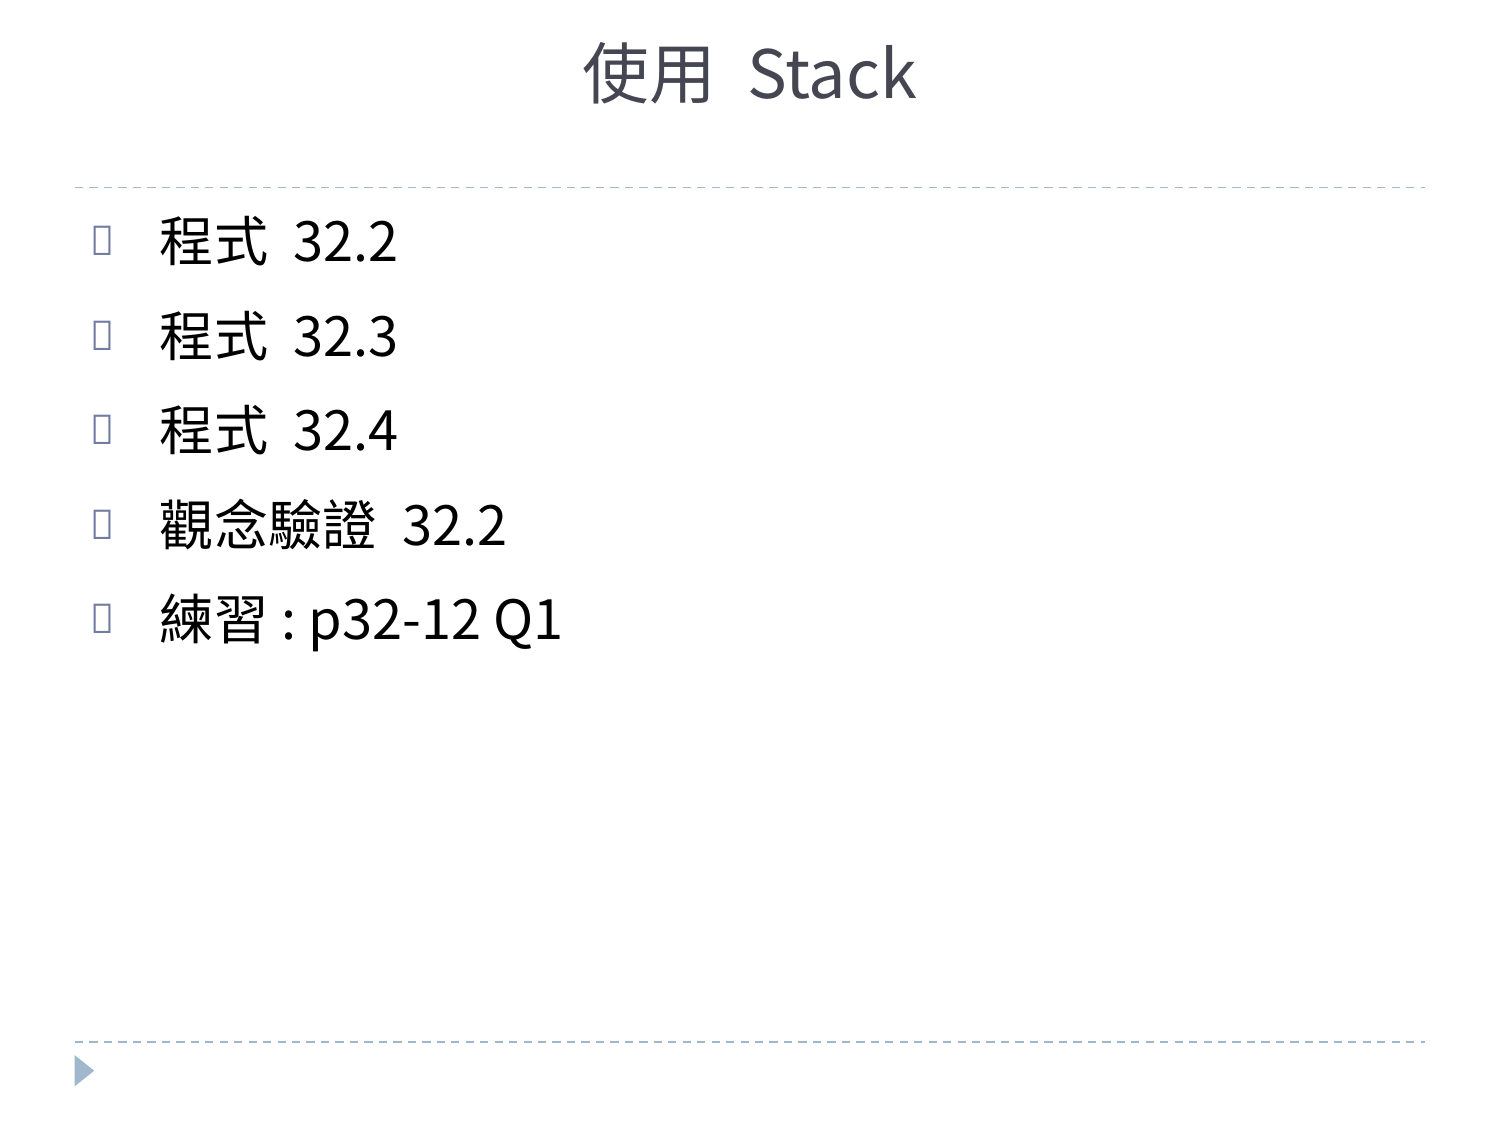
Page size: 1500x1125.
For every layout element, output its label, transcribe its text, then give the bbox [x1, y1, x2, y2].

title 使用 Stack [75, 24, 1425, 188]
list 程式 32.2 程式 32.3 程式 32.4 觀念驗證 32.2 練習: p32-12 Q1 [75, 200, 1425, 1010]
